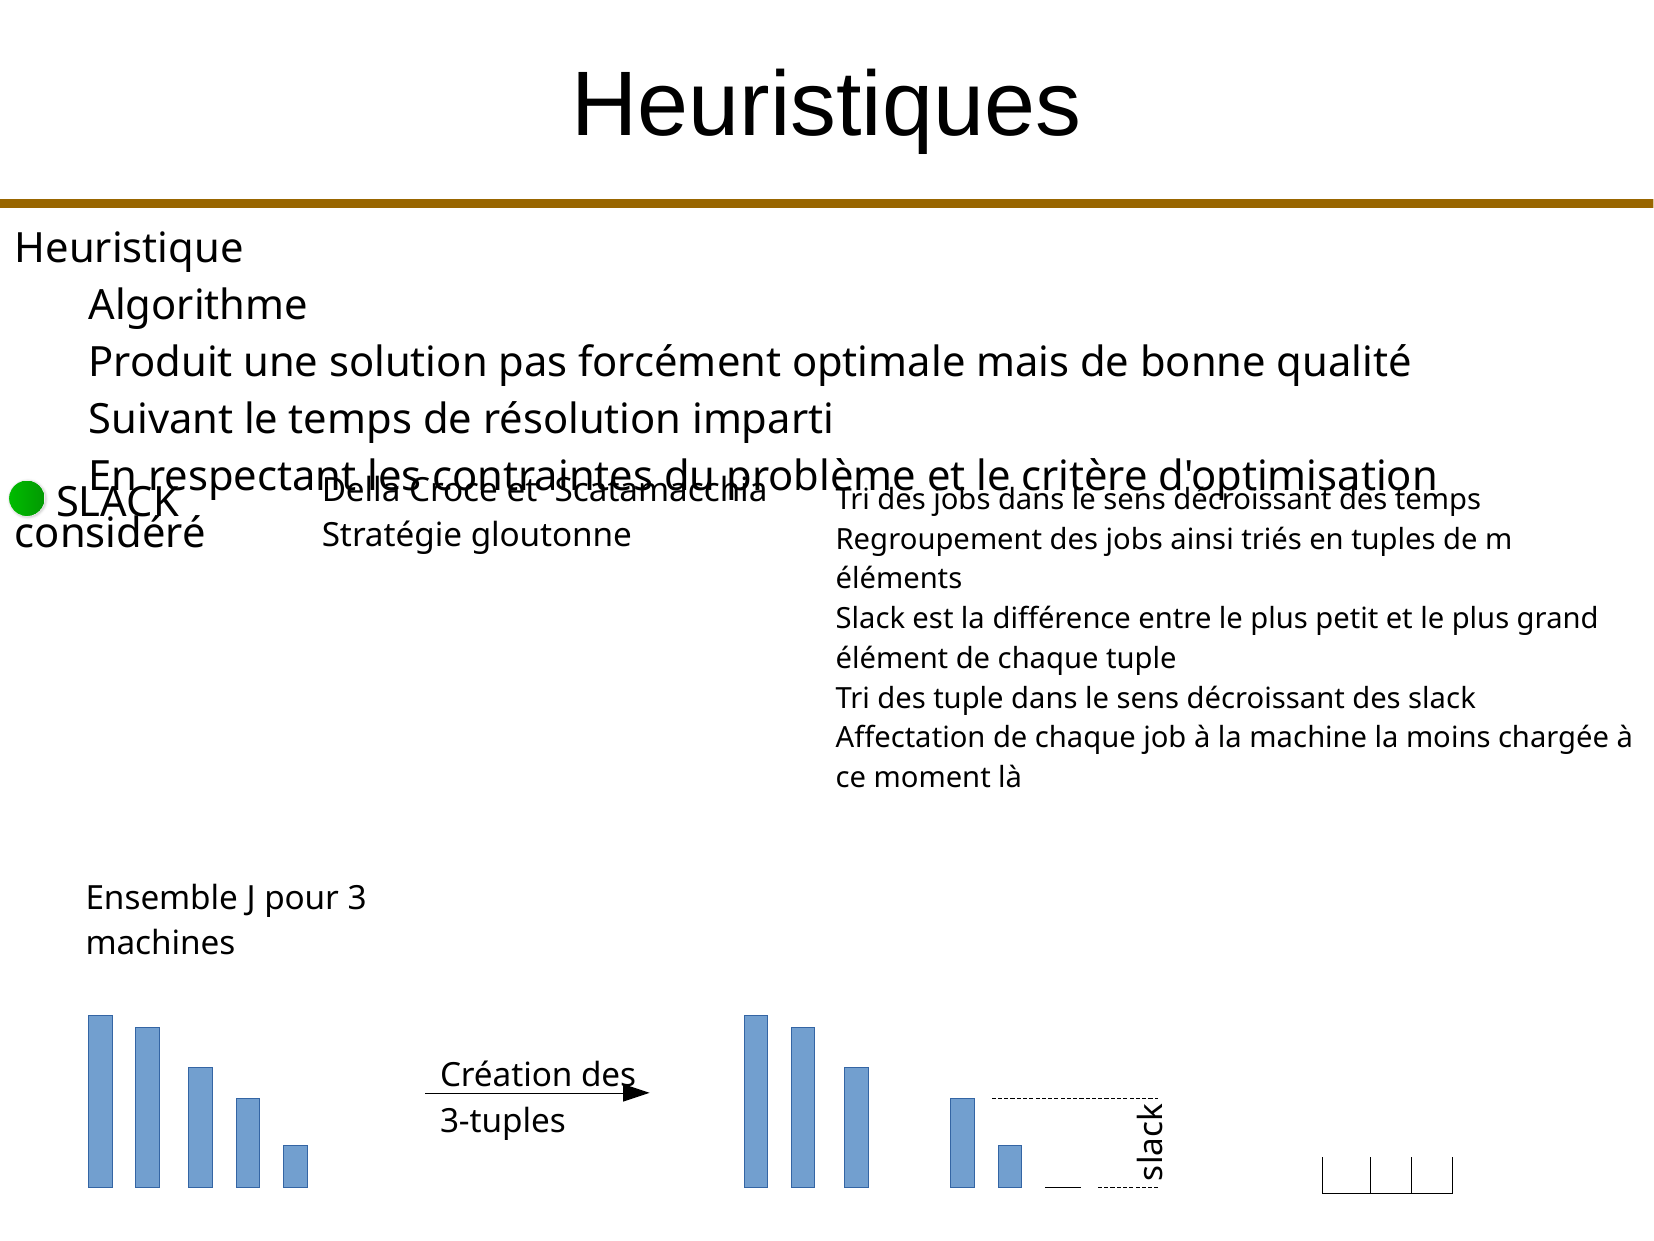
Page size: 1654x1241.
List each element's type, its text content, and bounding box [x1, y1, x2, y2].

text_box [998, 1145, 1022, 1188]
text_box [188, 1067, 213, 1188]
text_box Della Croce et Scatamacchia Stratégie gloutonne [307, 458, 810, 551]
text_box [135, 1027, 160, 1188]
text_box [236, 1098, 260, 1188]
picture [6, 478, 50, 521]
text_box slack [1119, 1077, 1173, 1196]
text_box [744, 1015, 768, 1188]
text_box Création des 3-tuples [425, 1044, 674, 1136]
text_box SLACK [41, 464, 225, 528]
text_box [844, 1067, 869, 1188]
text_box Heuristique Algorithme Produit une solution pas forcément optimale mais de bonne qualité Suivant le temps de résolution imparti En respectant les contraintes du problème et le critère d'optimisation considéré [0, 210, 1654, 465]
text_box [88, 1015, 113, 1188]
title Heuristiques [82, 34, 1571, 174]
text_box [791, 1027, 815, 1188]
text_box Ensemble J pour 3 machines [70, 866, 532, 920]
text_box [283, 1145, 308, 1188]
text_box [950, 1098, 975, 1188]
text_box Tri des jobs dans le sens décroissant des temps Regroupement des jobs ainsi triés en tuples de m éléments Slack est la différence entre le plus petit et le plus grand élément de chaque tuple Tri des tuple dans le sens décroissant des slack Affectation de chaque job à la machine la moins chargée à ce moment là [820, 470, 1654, 723]
